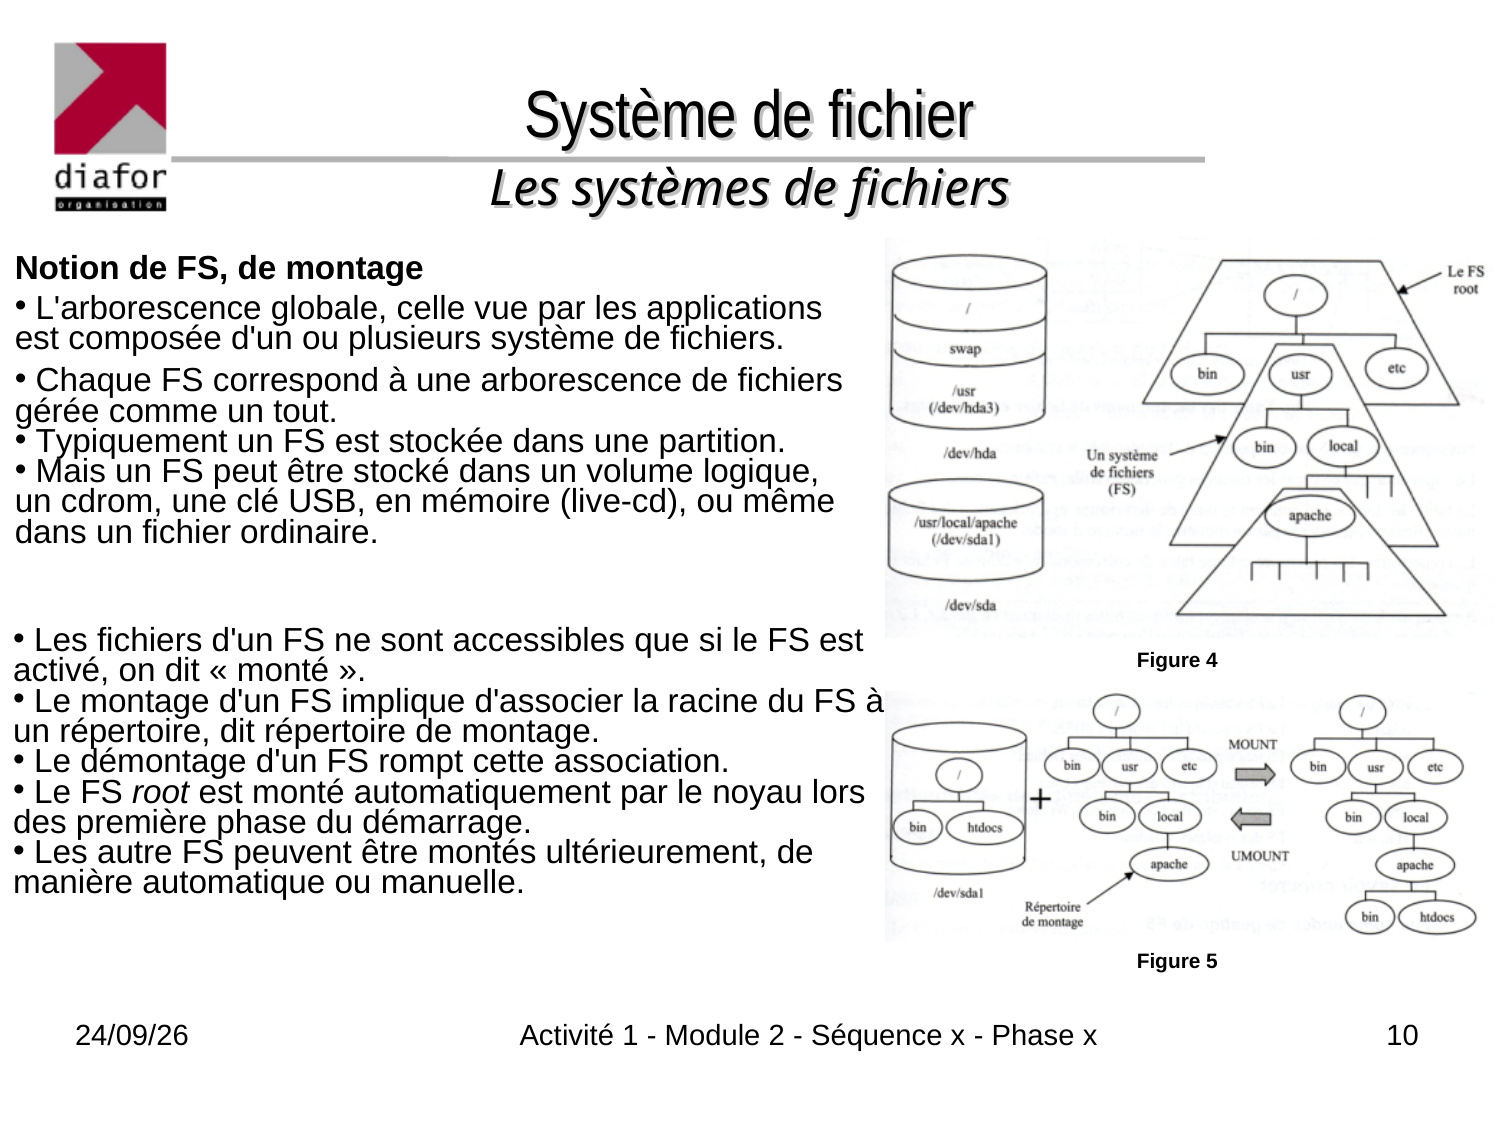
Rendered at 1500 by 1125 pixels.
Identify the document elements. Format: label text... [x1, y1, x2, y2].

text_box Notion de FS, de montage [0, 248, 440, 287]
picture [53, 42, 168, 213]
text_box Figure 5 [1122, 946, 1233, 981]
text_box Les fichiers d'un FS ne sont accessibles que si le FS est activé, on dit « monté ». Le montage d'un FS implique d'associer la racine du FS à un répertoire, dit répertoire de montage. Le démontage d'un FS rompt cette association. Le FS root est monté automatiquement par le noyau lors des première phase du démarrage. Les autre FS peuvent être montés ultérieurement, de manière automatique ou manuelle. [0, 620, 910, 908]
text_box L'arborescence globale, celle vue par les applications est composée d'un ou plusieurs système de fichiers. [0, 287, 839, 360]
title Système de fichier Les systèmes de fichiers [75, 45, 1426, 250]
picture [885, 691, 1479, 942]
text_box Figure 4 [1122, 645, 1233, 680]
picture [885, 237, 1495, 638]
text_box Chaque FS correspond à une arborescence de fichiers gérée comme un tout. Typiquement un FS est stockée dans une partition. Mais un FS peut être stocké dans un volume logique, un cdrom, une clé USB, en mémoire (live-cd), ou même dans un fichier ordinaire. [0, 360, 861, 557]
